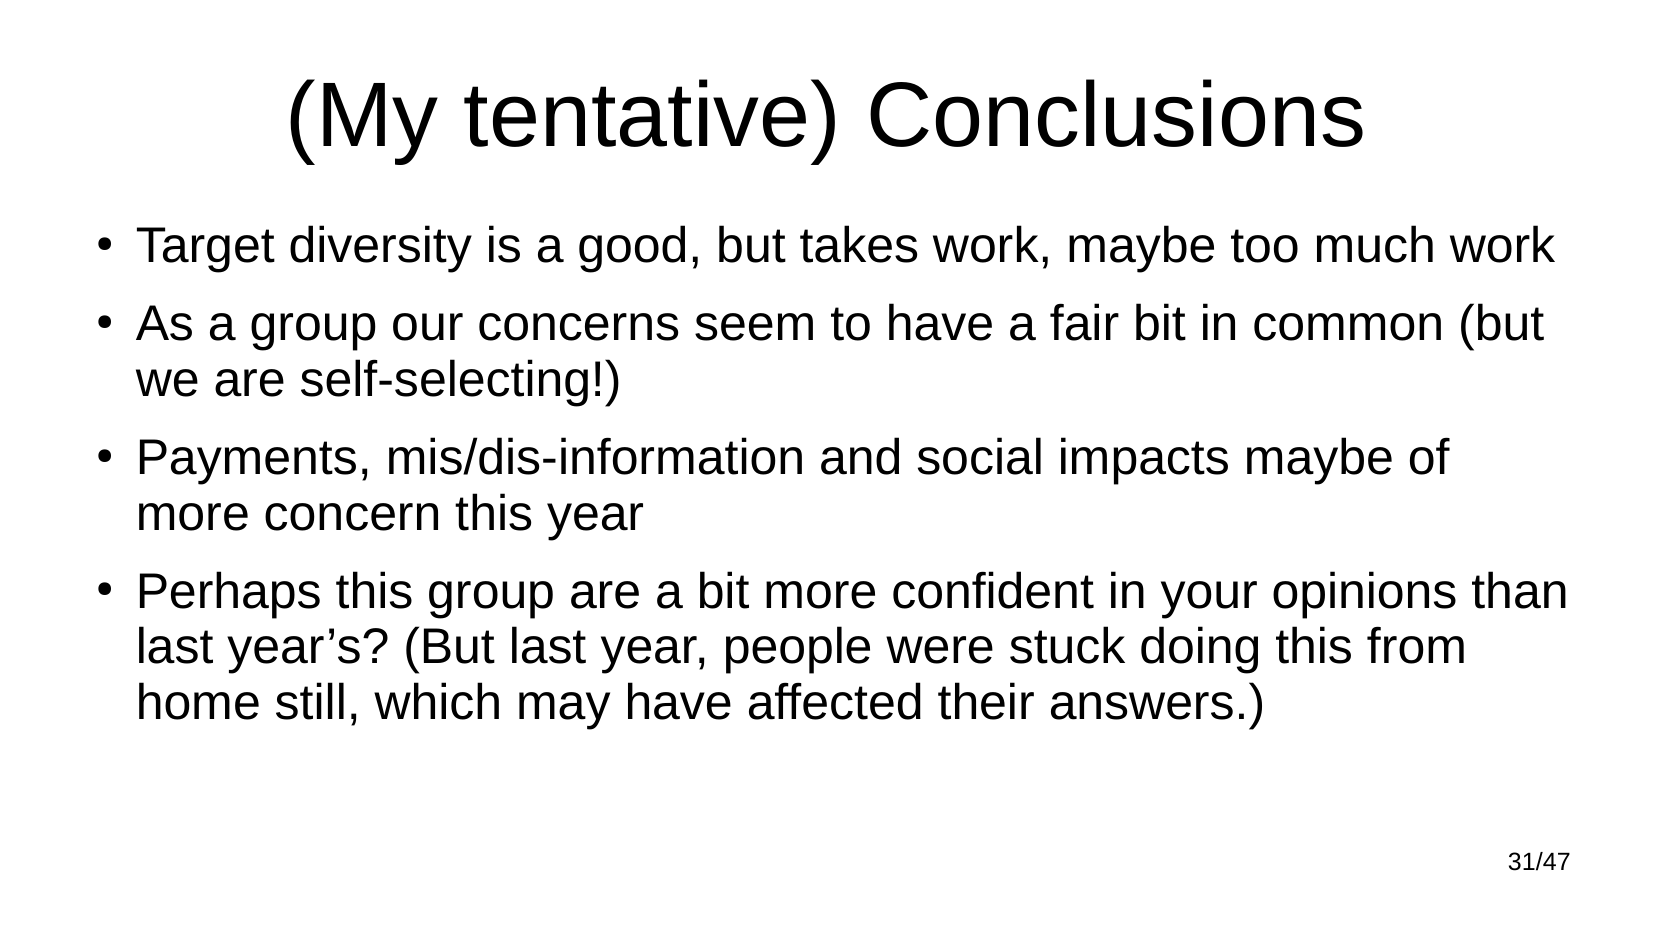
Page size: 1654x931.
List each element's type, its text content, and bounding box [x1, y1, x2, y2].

title (My tentative) Conclusions [82, 37, 1571, 193]
list Target diversity is a good, but takes work, maybe too much work As a group our concerns seem to have a fair bit in common (but we are self-selecting!) Payments, mis/dis-information and social impacts maybe of more concern this year Perhaps this group are a bit more confident in your opinions than last year’s? (But last year, people were stuck doing this from home still, which may have affected their answers.) [82, 217, 1571, 758]
